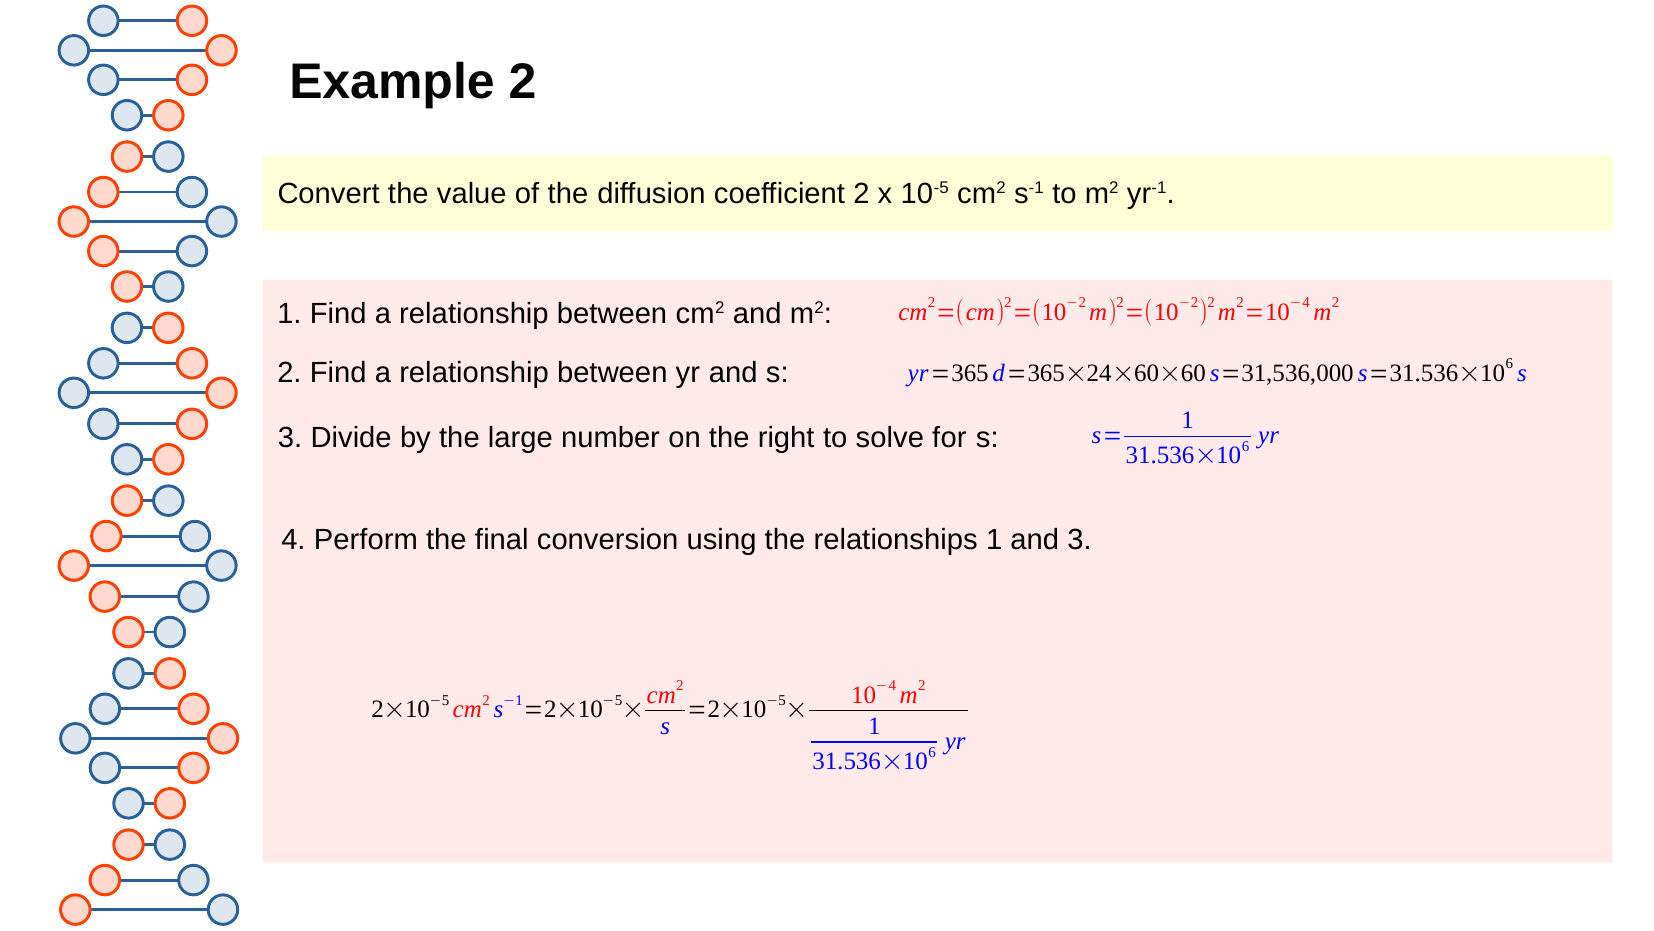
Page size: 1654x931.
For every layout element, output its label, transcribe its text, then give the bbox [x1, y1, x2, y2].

title Example 2 [289, 43, 620, 119]
chart [371, 677, 970, 776]
text_box [262, 155, 1613, 231]
chart [904, 355, 1528, 387]
list Convert the value of the diffusion coefficient 2 x 10-5 cm2 s-1 to m2 yr-1. [277, 177, 1388, 233]
text_box 3. Divide by the large number on the right to solve for s: [263, 413, 1012, 461]
text_box 1. Find a relationship between cm2 and m2: [262, 289, 846, 338]
chart [897, 294, 1340, 328]
text_box 4. Perform the final conversion using the relationships 1 and 3. [266, 515, 1613, 624]
chart [1090, 406, 1281, 470]
text_box [262, 279, 1613, 863]
text_box 2. Find a relationship between yr and s: [262, 348, 803, 397]
